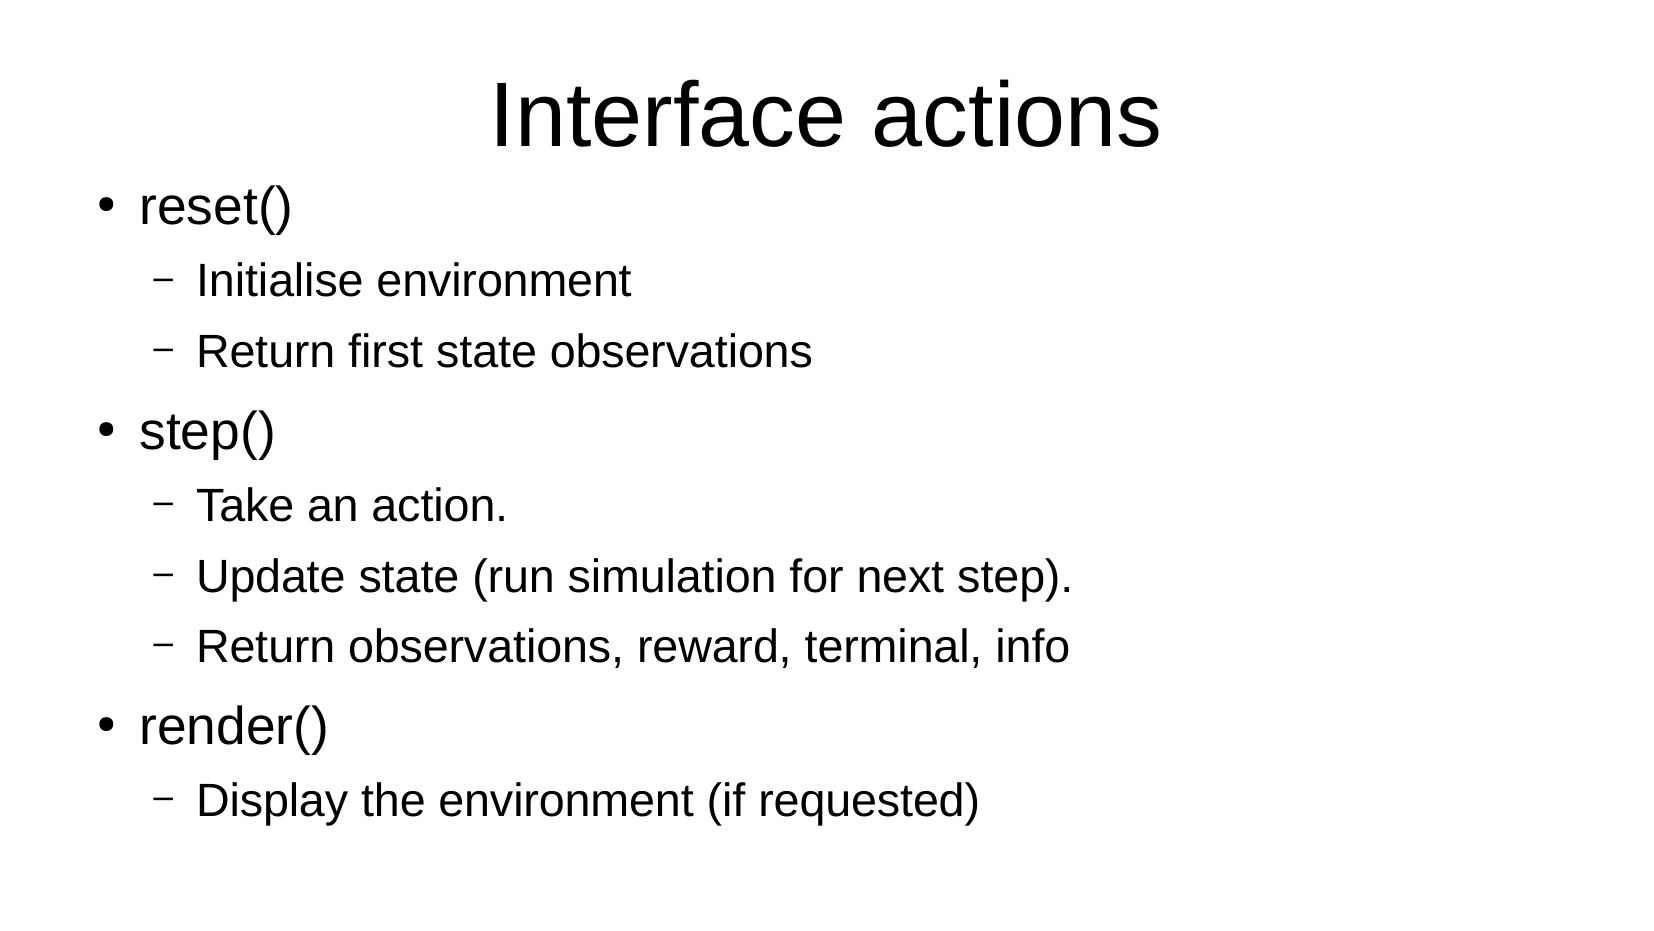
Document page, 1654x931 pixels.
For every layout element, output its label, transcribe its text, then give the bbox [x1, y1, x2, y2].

list reset() Initialise environment Return first state observations step() Take an action. Update state (run simulation for next step). Return observations, reward, terminal, info render() Display the environment (if requested) [82, 176, 1571, 833]
title Interface actions [82, 37, 1571, 176]
